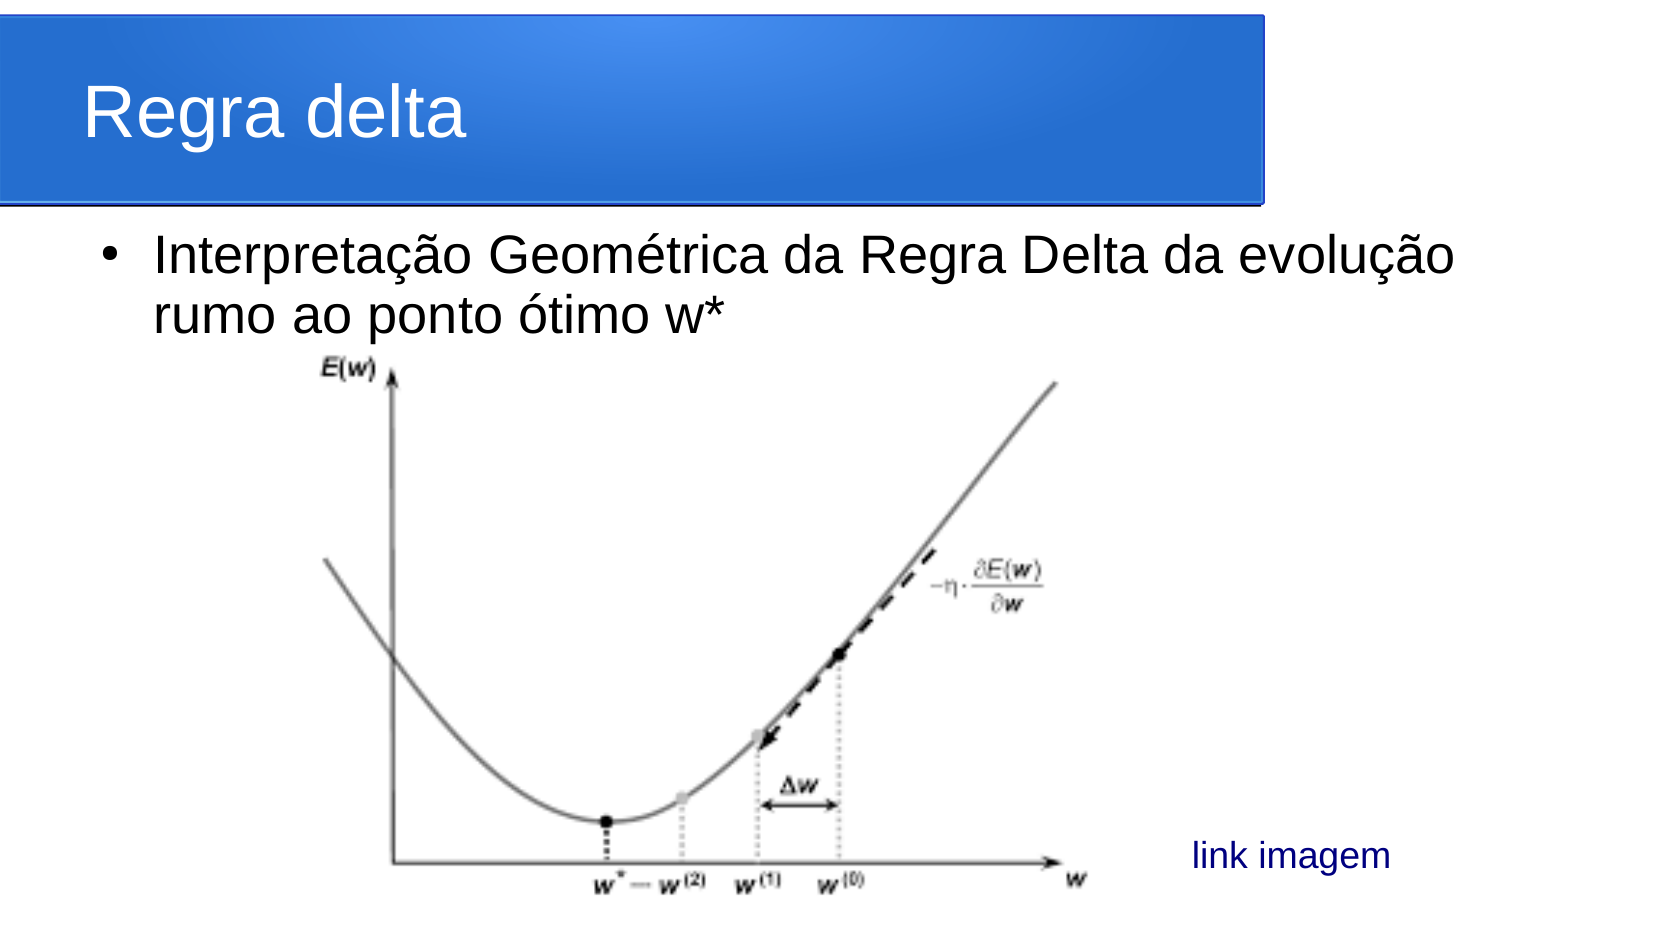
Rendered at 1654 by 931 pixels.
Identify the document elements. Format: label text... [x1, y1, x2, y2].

text_box link imagem [1177, 827, 1430, 898]
title Regra delta [82, 35, 1235, 189]
list Interpretação Geométrica da Regra Delta da evolução rumo ao ponto ótimo w* [82, 224, 1571, 764]
picture [318, 351, 1091, 898]
